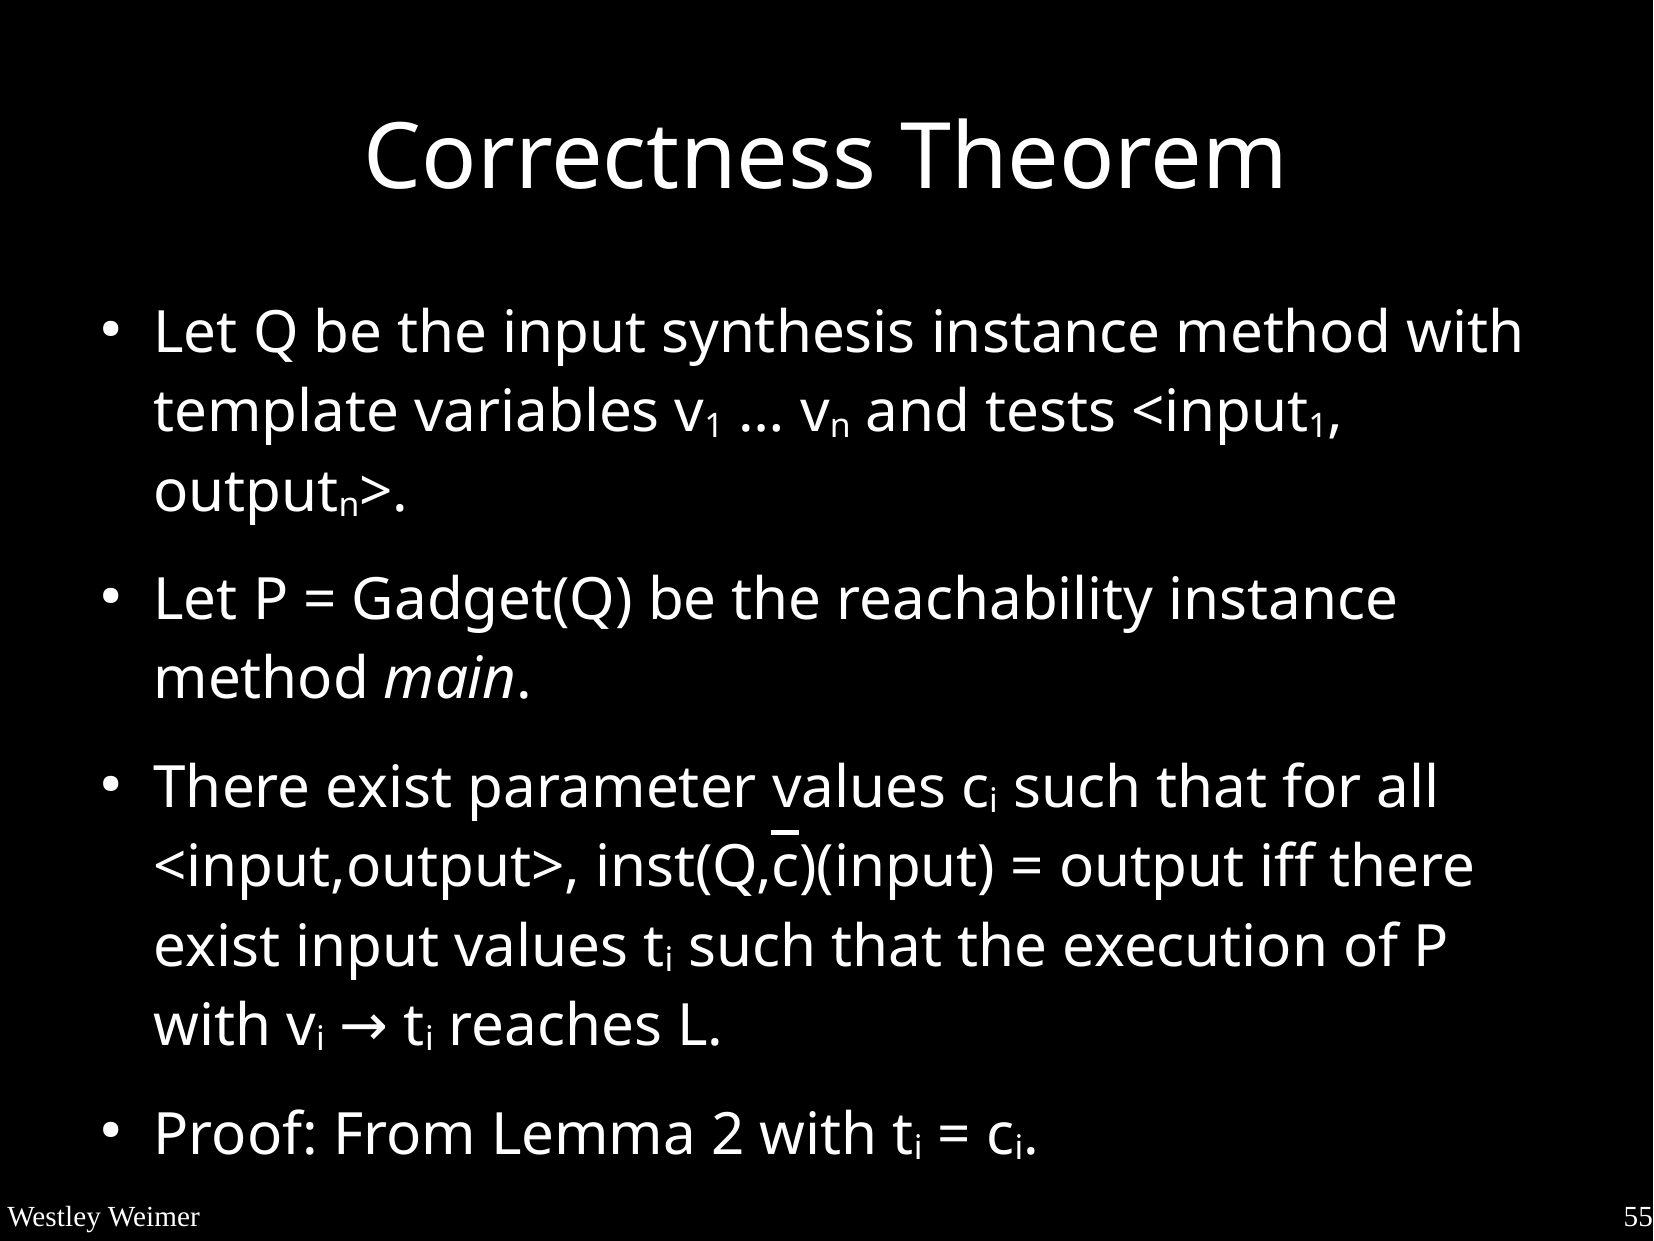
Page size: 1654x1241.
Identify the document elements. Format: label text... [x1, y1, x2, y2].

title Correctness Theorem [82, 49, 1571, 257]
list Let Q be the input synthesis instance method with template variables v1 … vn and tests <input1, outputn>. Let P = Gadget(Q) be the reachability instance method main. There exist parameter values ci such that for all <input,output>, inst(Q,c)(input) = output iff there exist input values ti such that the execution of P with vi → ti reaches L. Proof: From Lemma 2 with ti = ci. [82, 290, 1571, 1123]
